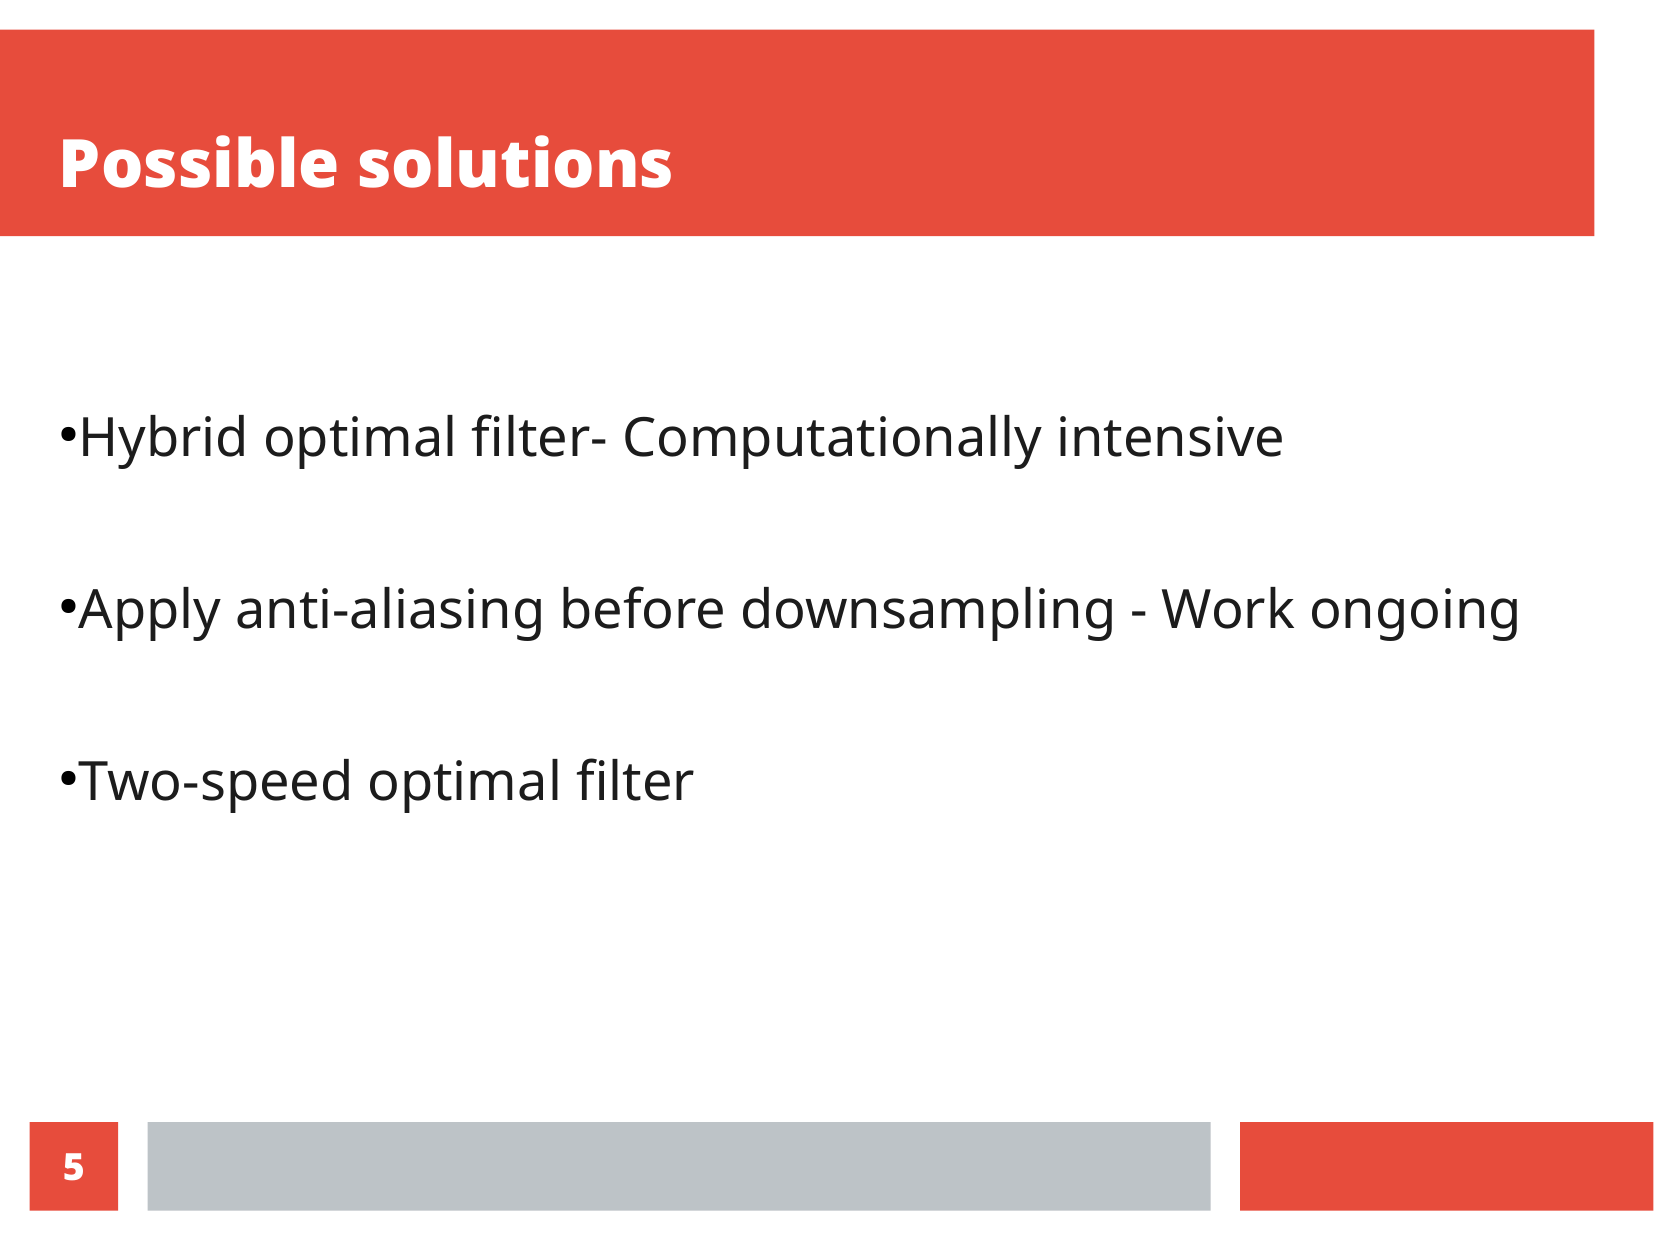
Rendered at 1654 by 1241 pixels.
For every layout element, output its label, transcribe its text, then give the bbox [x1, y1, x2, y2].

list Hybrid optimal filter- Computationally intensive Apply anti-aliasing before downsampling - Work ongoing Two-speed optimal filter [59, 324, 1565, 1093]
title Possible solutions [59, 59, 1595, 207]
